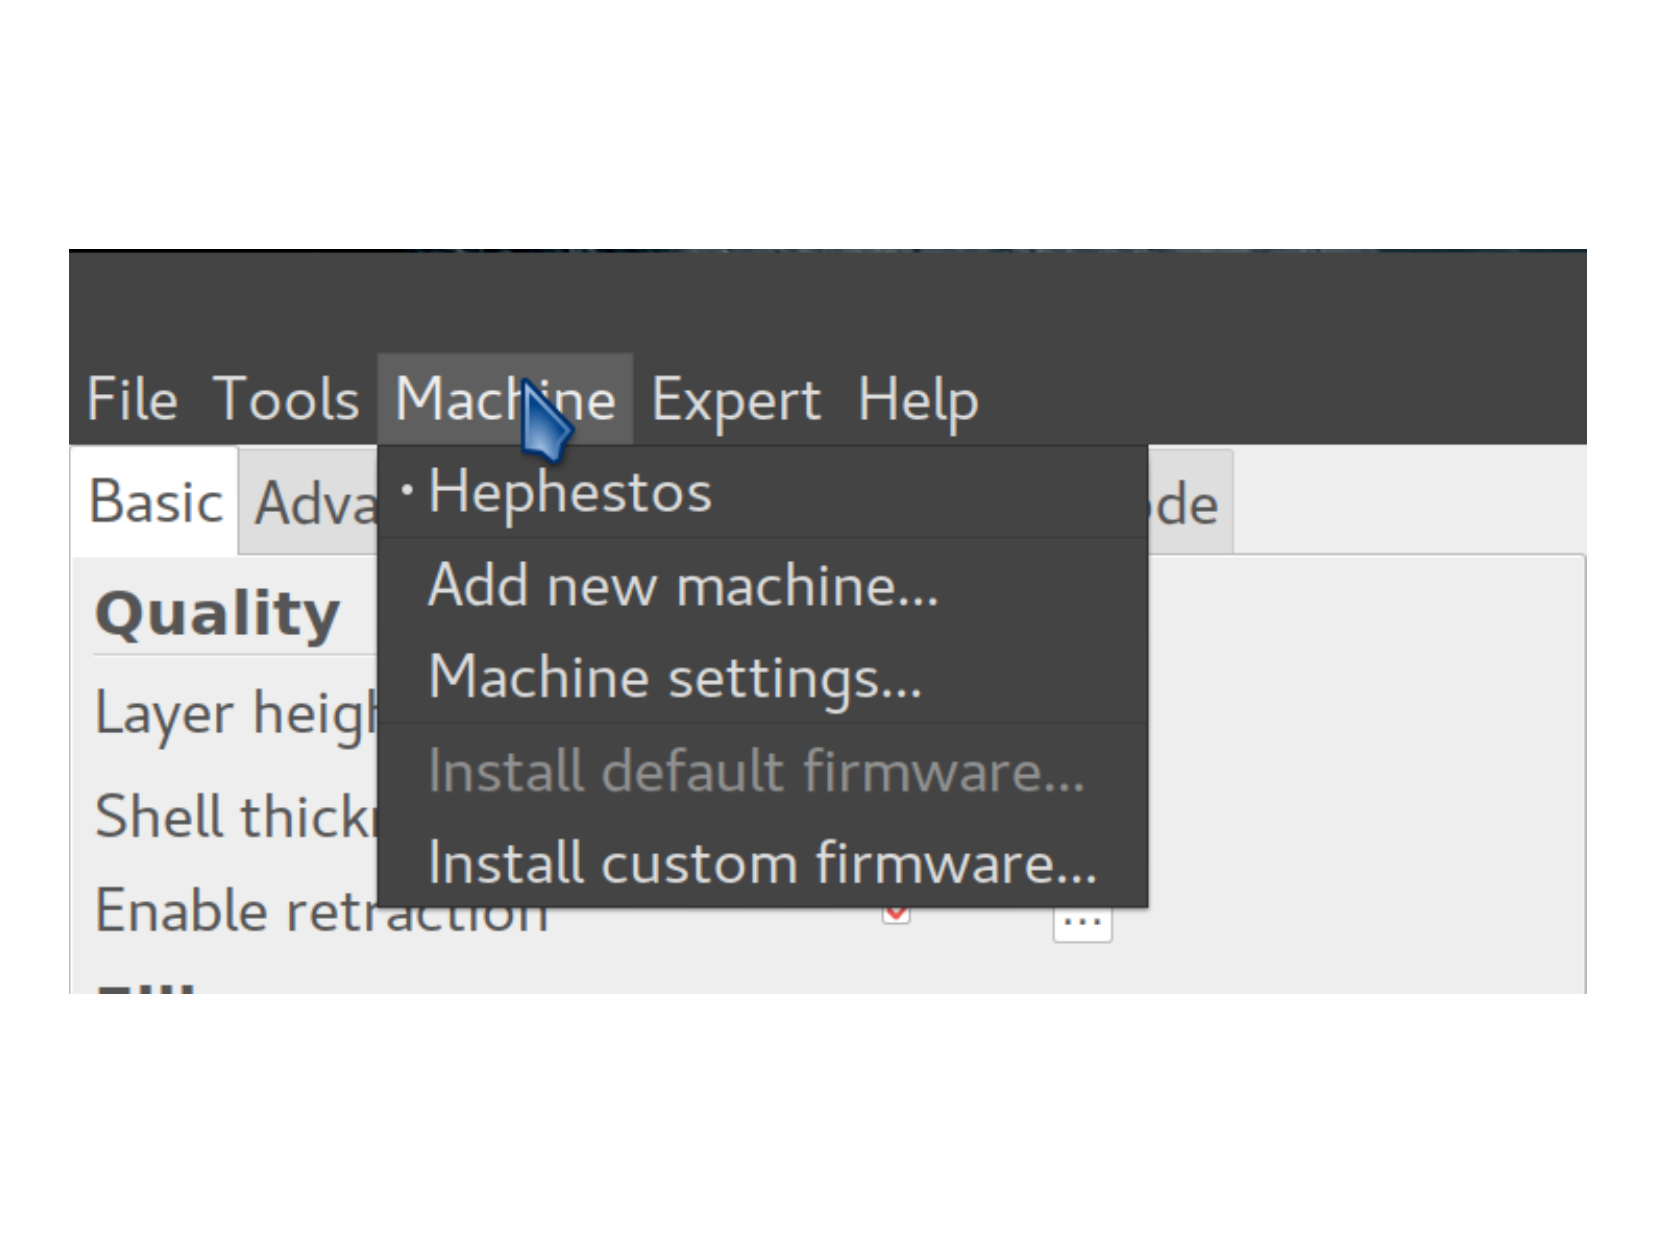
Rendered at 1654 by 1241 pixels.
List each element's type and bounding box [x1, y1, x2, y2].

picture [69, 249, 1587, 994]
